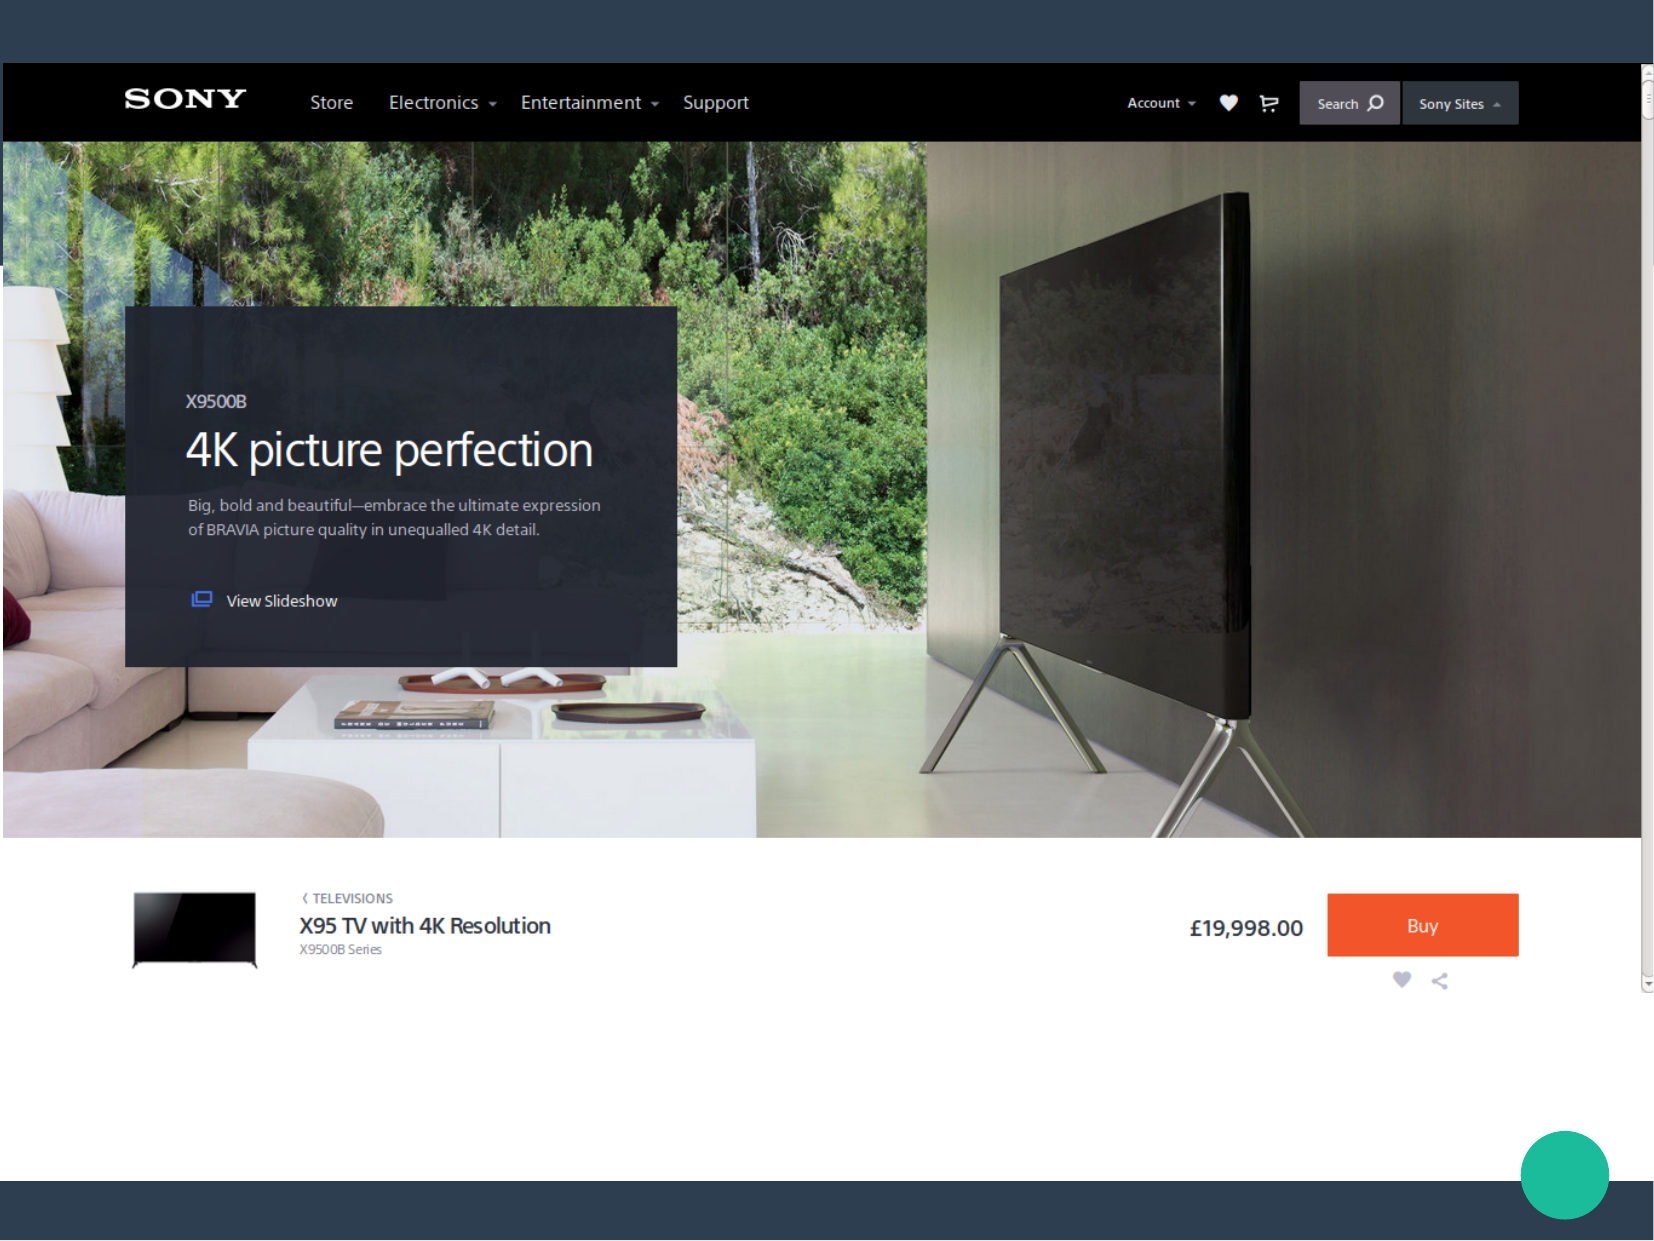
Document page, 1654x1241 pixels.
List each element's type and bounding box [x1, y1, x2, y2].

picture [3, 63, 1654, 993]
